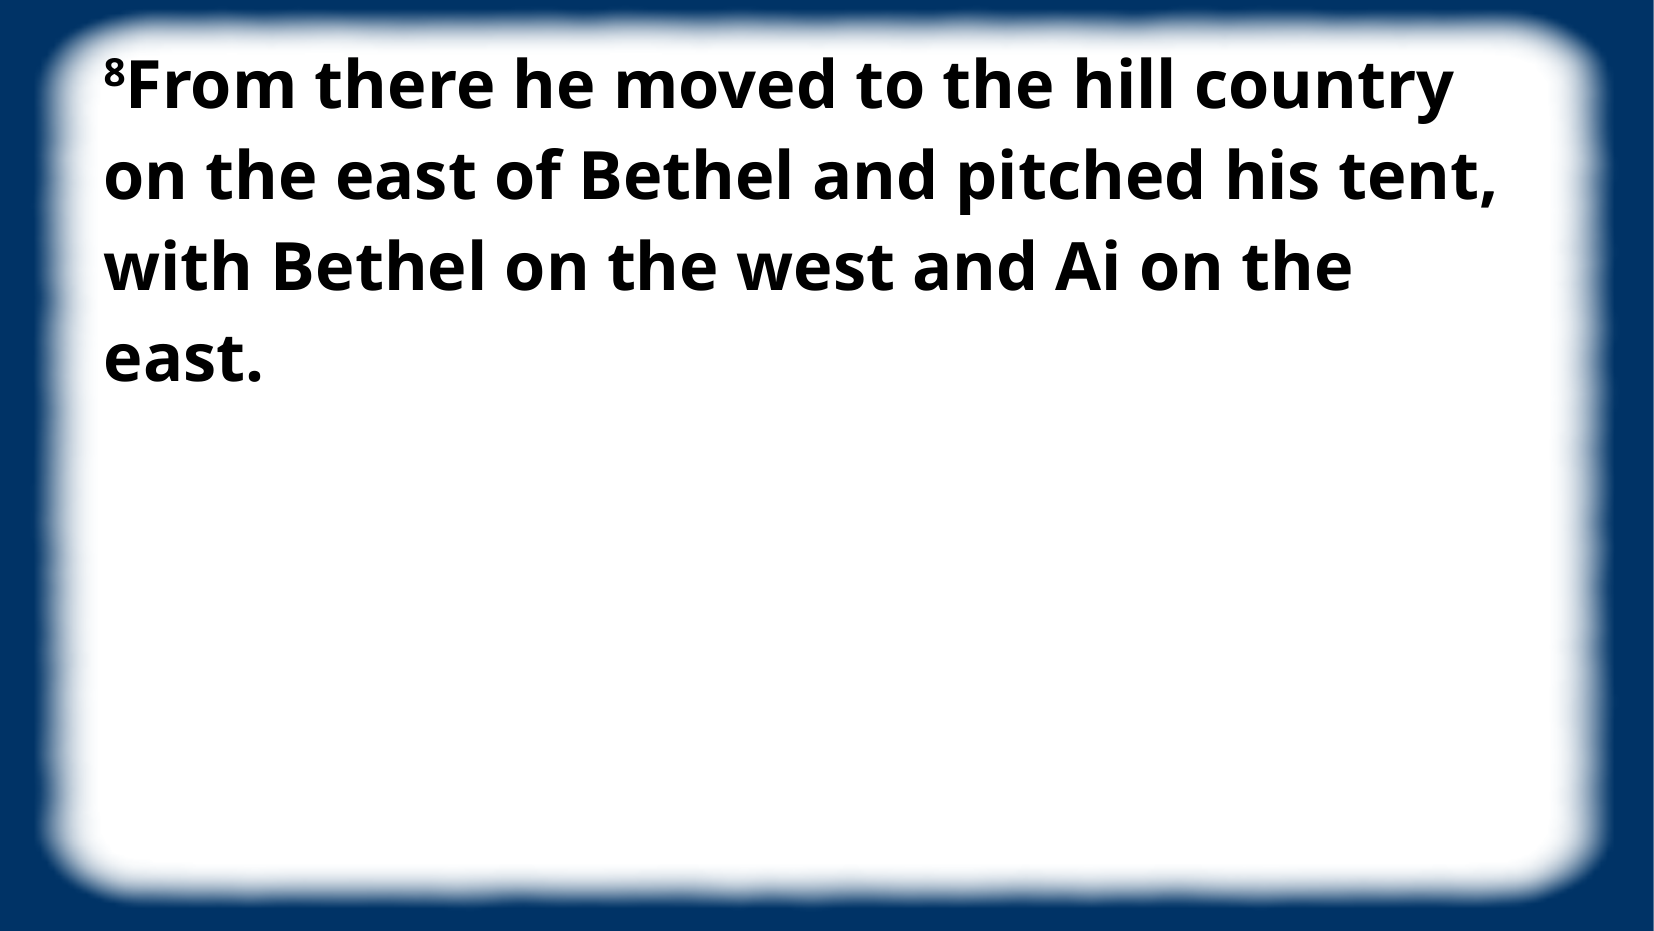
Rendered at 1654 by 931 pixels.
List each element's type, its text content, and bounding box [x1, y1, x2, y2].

picture [0, 0, 1654, 931]
text_box 8From there he moved to the hill country on the east of Bethel and pitched his tent, with Bethel on the west and Ai on the east. [88, 30, 1529, 312]
